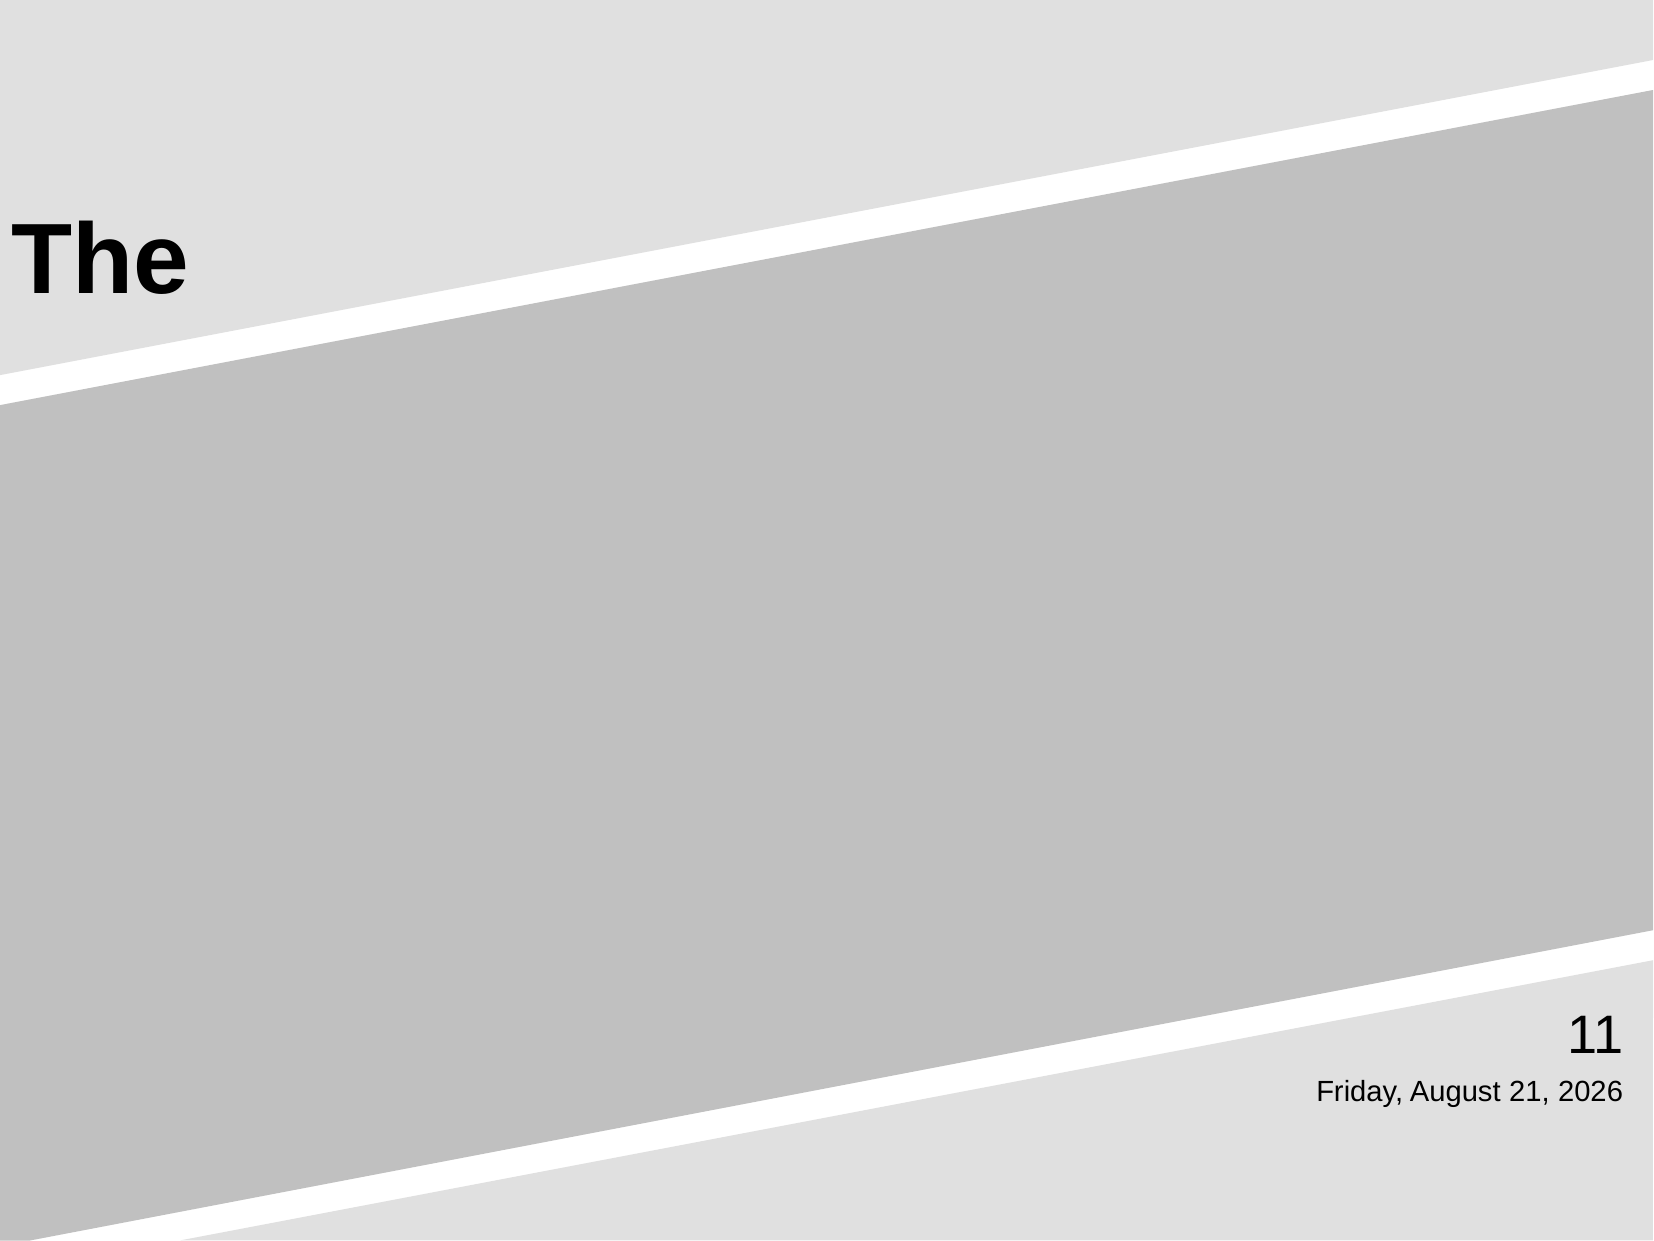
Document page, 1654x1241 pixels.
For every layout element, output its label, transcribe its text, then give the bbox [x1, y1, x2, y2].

title The [11, 155, 1500, 363]
